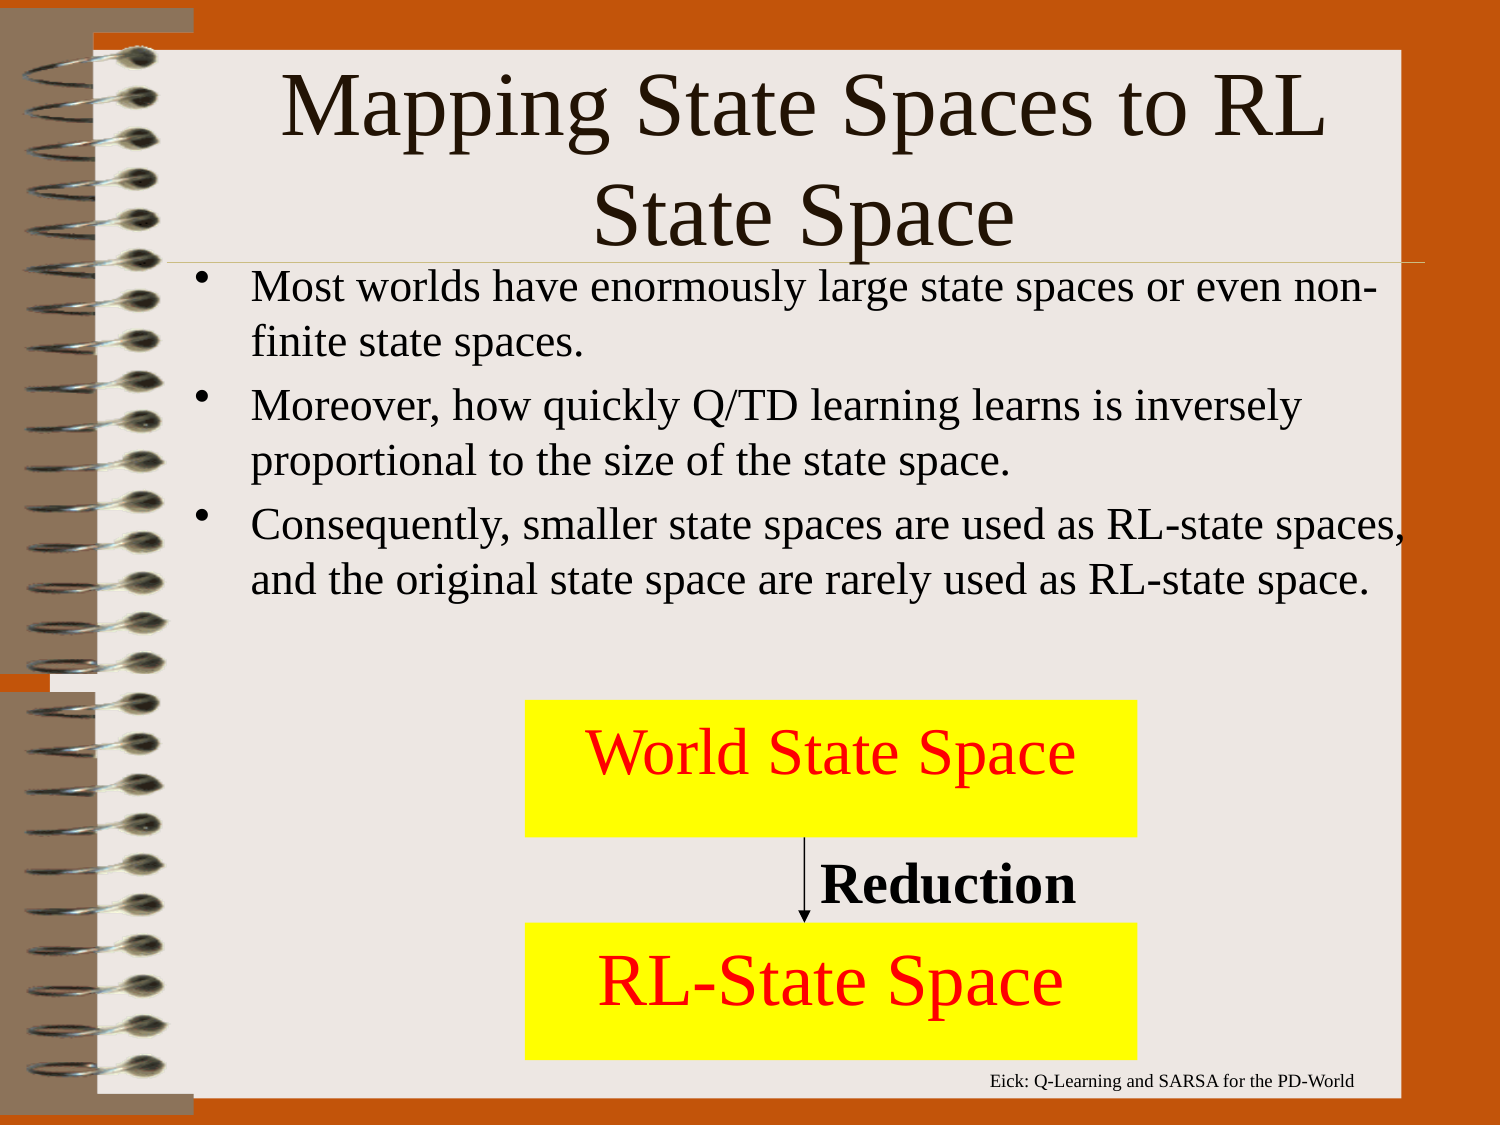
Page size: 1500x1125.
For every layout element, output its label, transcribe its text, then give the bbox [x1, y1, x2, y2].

picture [0, 8, 194, 674]
text_box Reduction [806, 837, 1107, 923]
list Most worlds have enormously large state spaces or even non-finite state spaces. Moreover, how quickly Q/TD learning learns is inversely proportional to the size of the state space. Consequently, smaller state spaces are used as RL-state spaces, and the original state space are rarely used as RL-state space. [179, 247, 1430, 923]
title Mapping State Spaces to RL State Space [179, 60, 1430, 247]
text_box RL-State Space [524, 922, 1138, 1061]
text_box World State Space [524, 699, 1138, 838]
picture [0, 692, 194, 1115]
